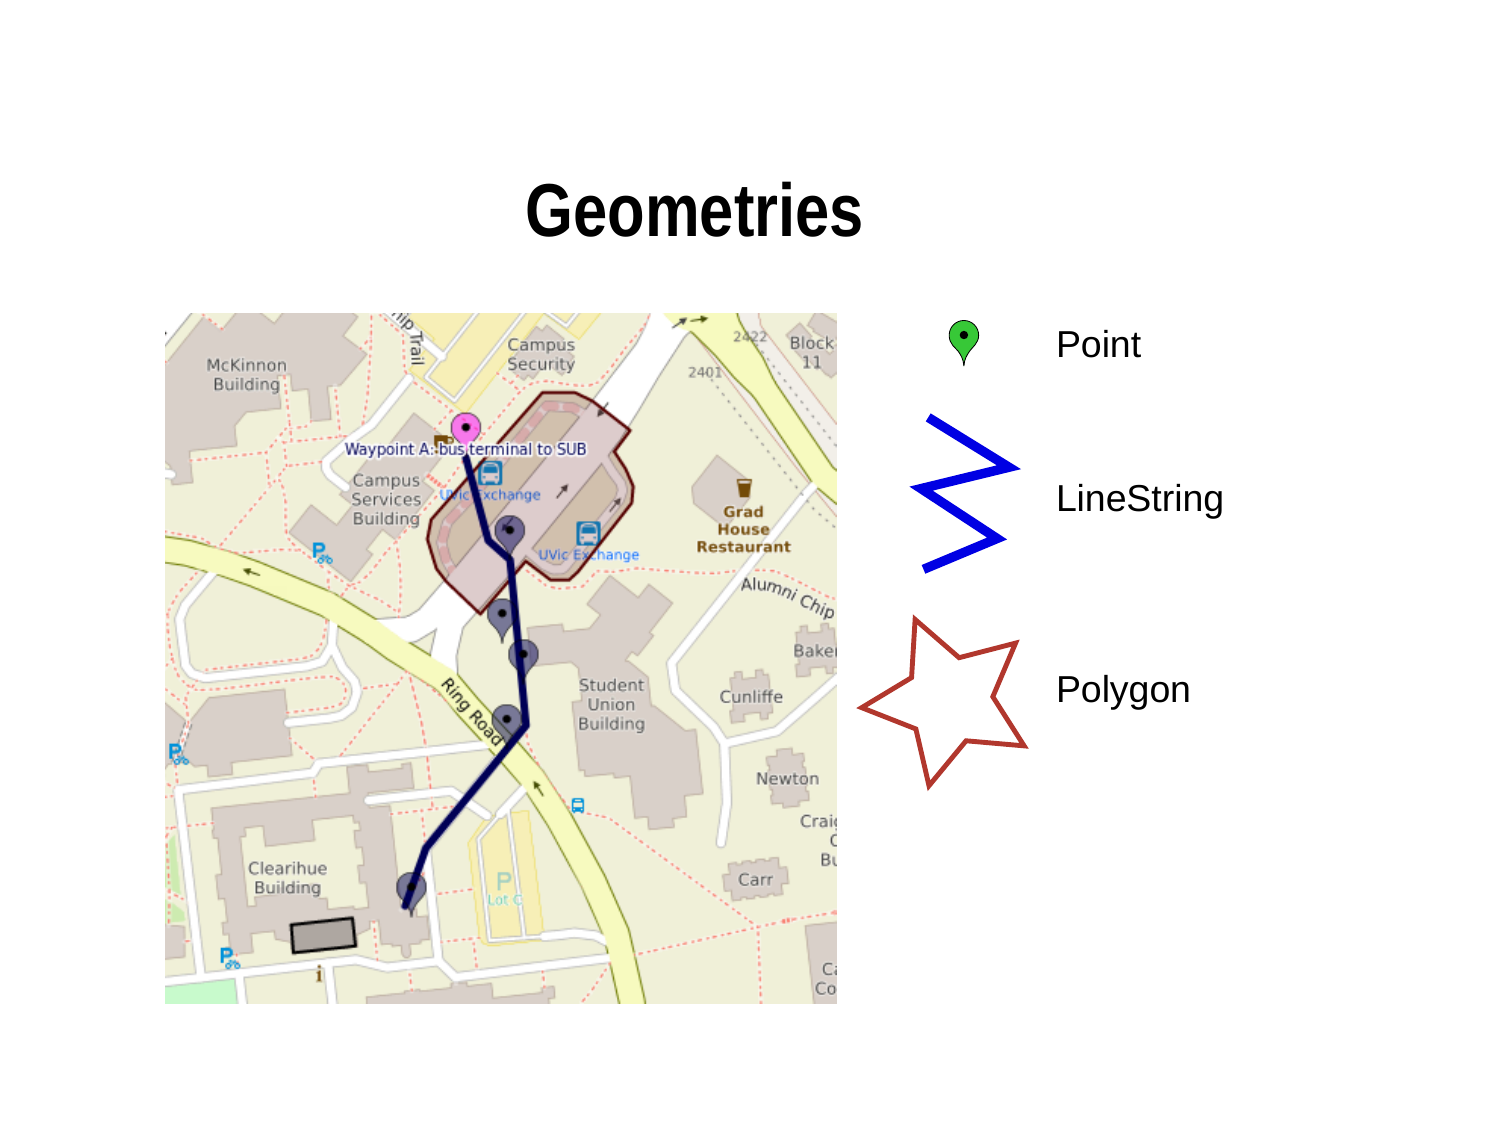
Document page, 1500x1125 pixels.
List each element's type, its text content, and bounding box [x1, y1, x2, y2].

picture [947, 318, 981, 368]
picture [909, 413, 1022, 574]
picture [165, 313, 837, 1004]
text_box LineString [1041, 469, 1465, 520]
text_box Point [1041, 316, 1465, 367]
text_box Polygon [1041, 661, 1465, 712]
picture [855, 614, 1030, 792]
title Geometries [181, 115, 1209, 304]
